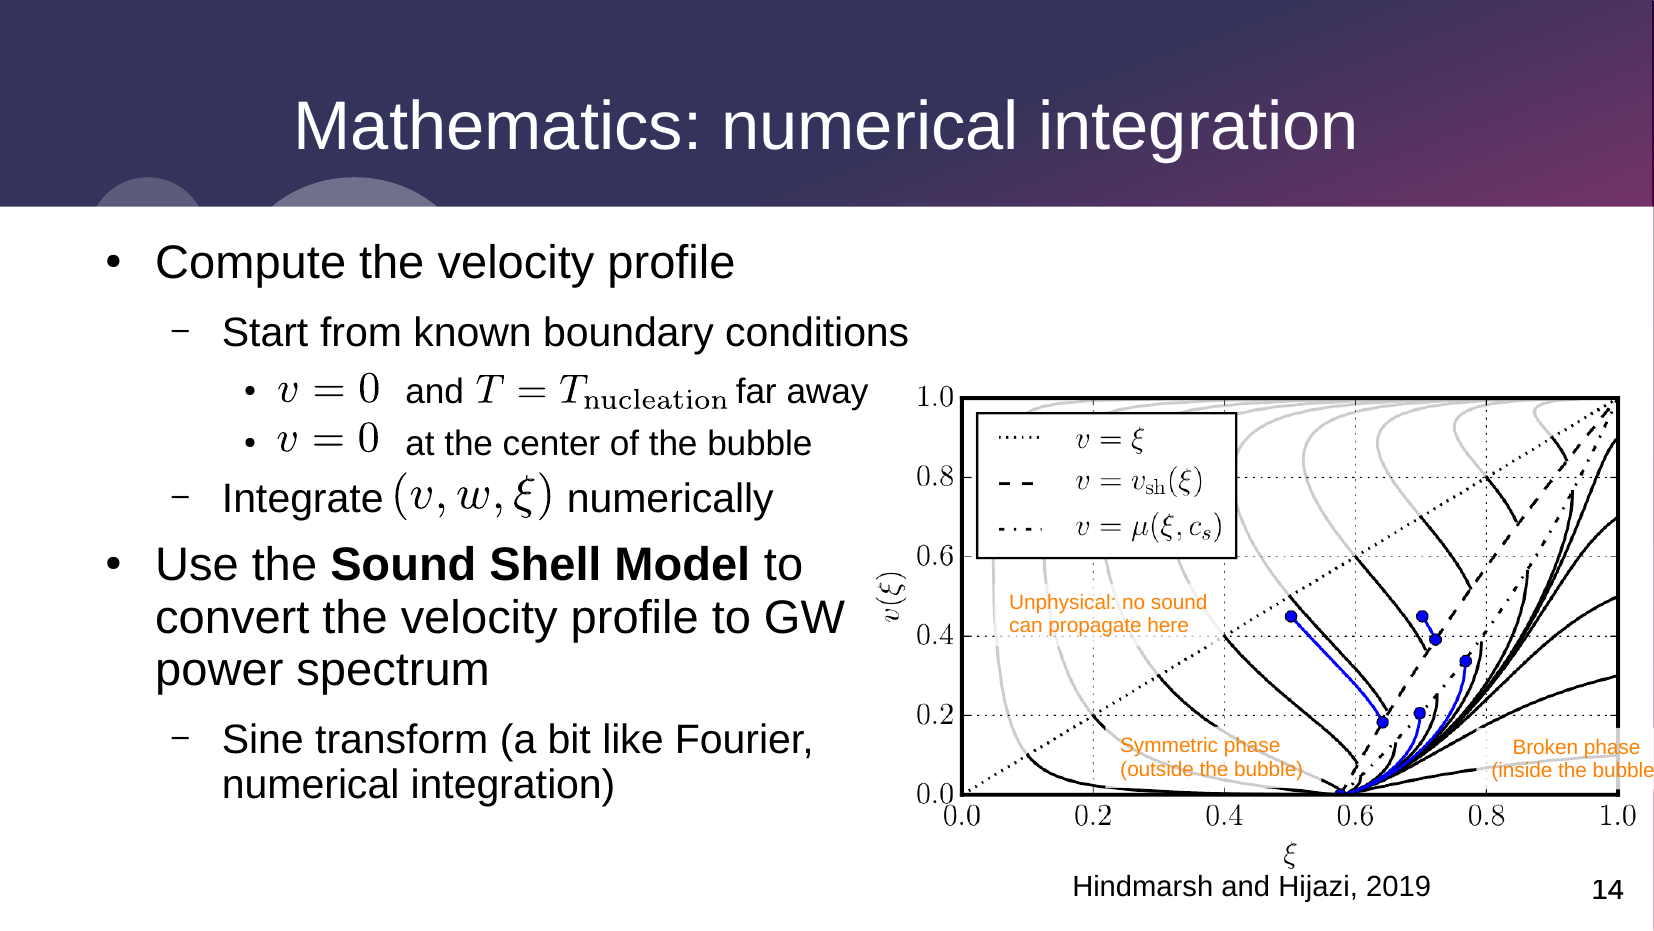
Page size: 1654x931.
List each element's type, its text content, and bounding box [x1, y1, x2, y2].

picture [276, 422, 378, 453]
picture [865, 364, 1647, 880]
title Mathematics: numerical integration [88, 44, 1565, 207]
picture [390, 472, 551, 521]
list Compute the velocity profile Start from known boundary conditions and far away at the center of the bubble Integrate numerically Use the Sound Shell Model to convert the velocity profile to GW power spectrum Sine transform (a bit like Fourier, numerical integration) [88, 236, 913, 827]
picture [473, 373, 729, 411]
text_box Unphysical: no sound can propagate here [994, 583, 1224, 647]
text_box Hindmarsh and Hijazi, 2019 [1057, 862, 1551, 920]
picture [276, 372, 379, 403]
text_box Broken phase (inside the bubble) [1476, 727, 1654, 790]
text_box Symmetric phase (outside the bubble) [1105, 726, 1322, 788]
